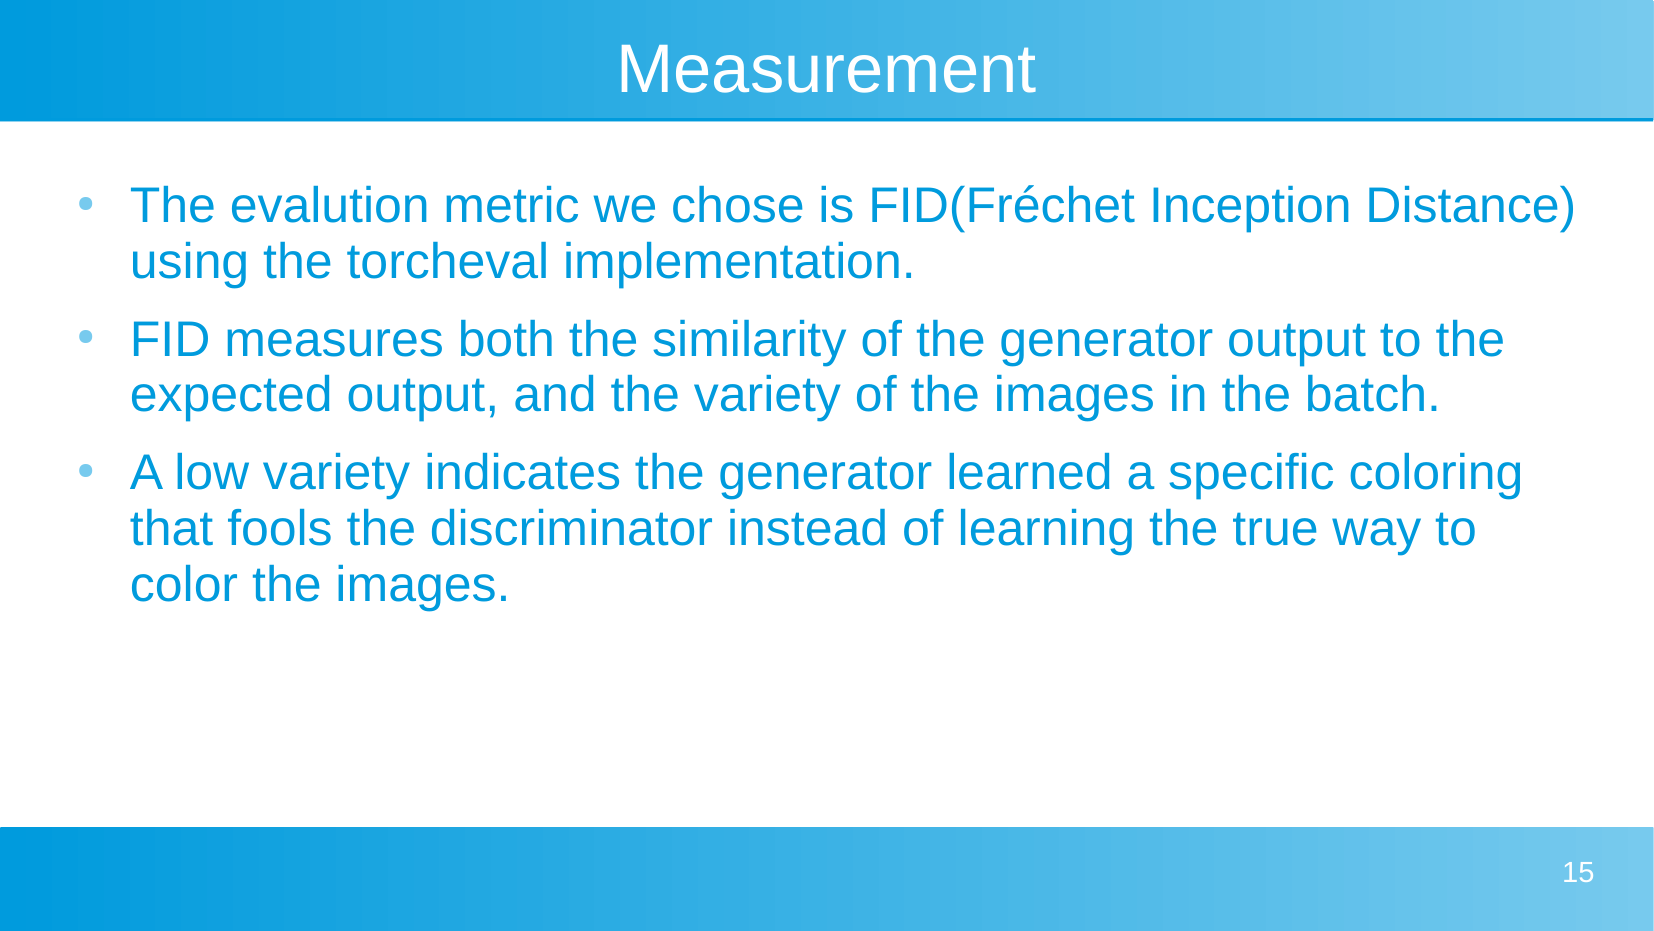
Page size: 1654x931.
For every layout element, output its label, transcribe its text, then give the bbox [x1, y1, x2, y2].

list The evalution metric we chose is FID(Fréchet Inception Distance) using the torcheval implementation. FID measures both the similarity of the generator output to the expected output, and the variety of the images in the batch. A low variety indicates the generator learned a specific coloring that fools the discriminator instead of learning the true way to color the images. [59, 177, 1595, 768]
title Measurement [59, 29, 1595, 108]
